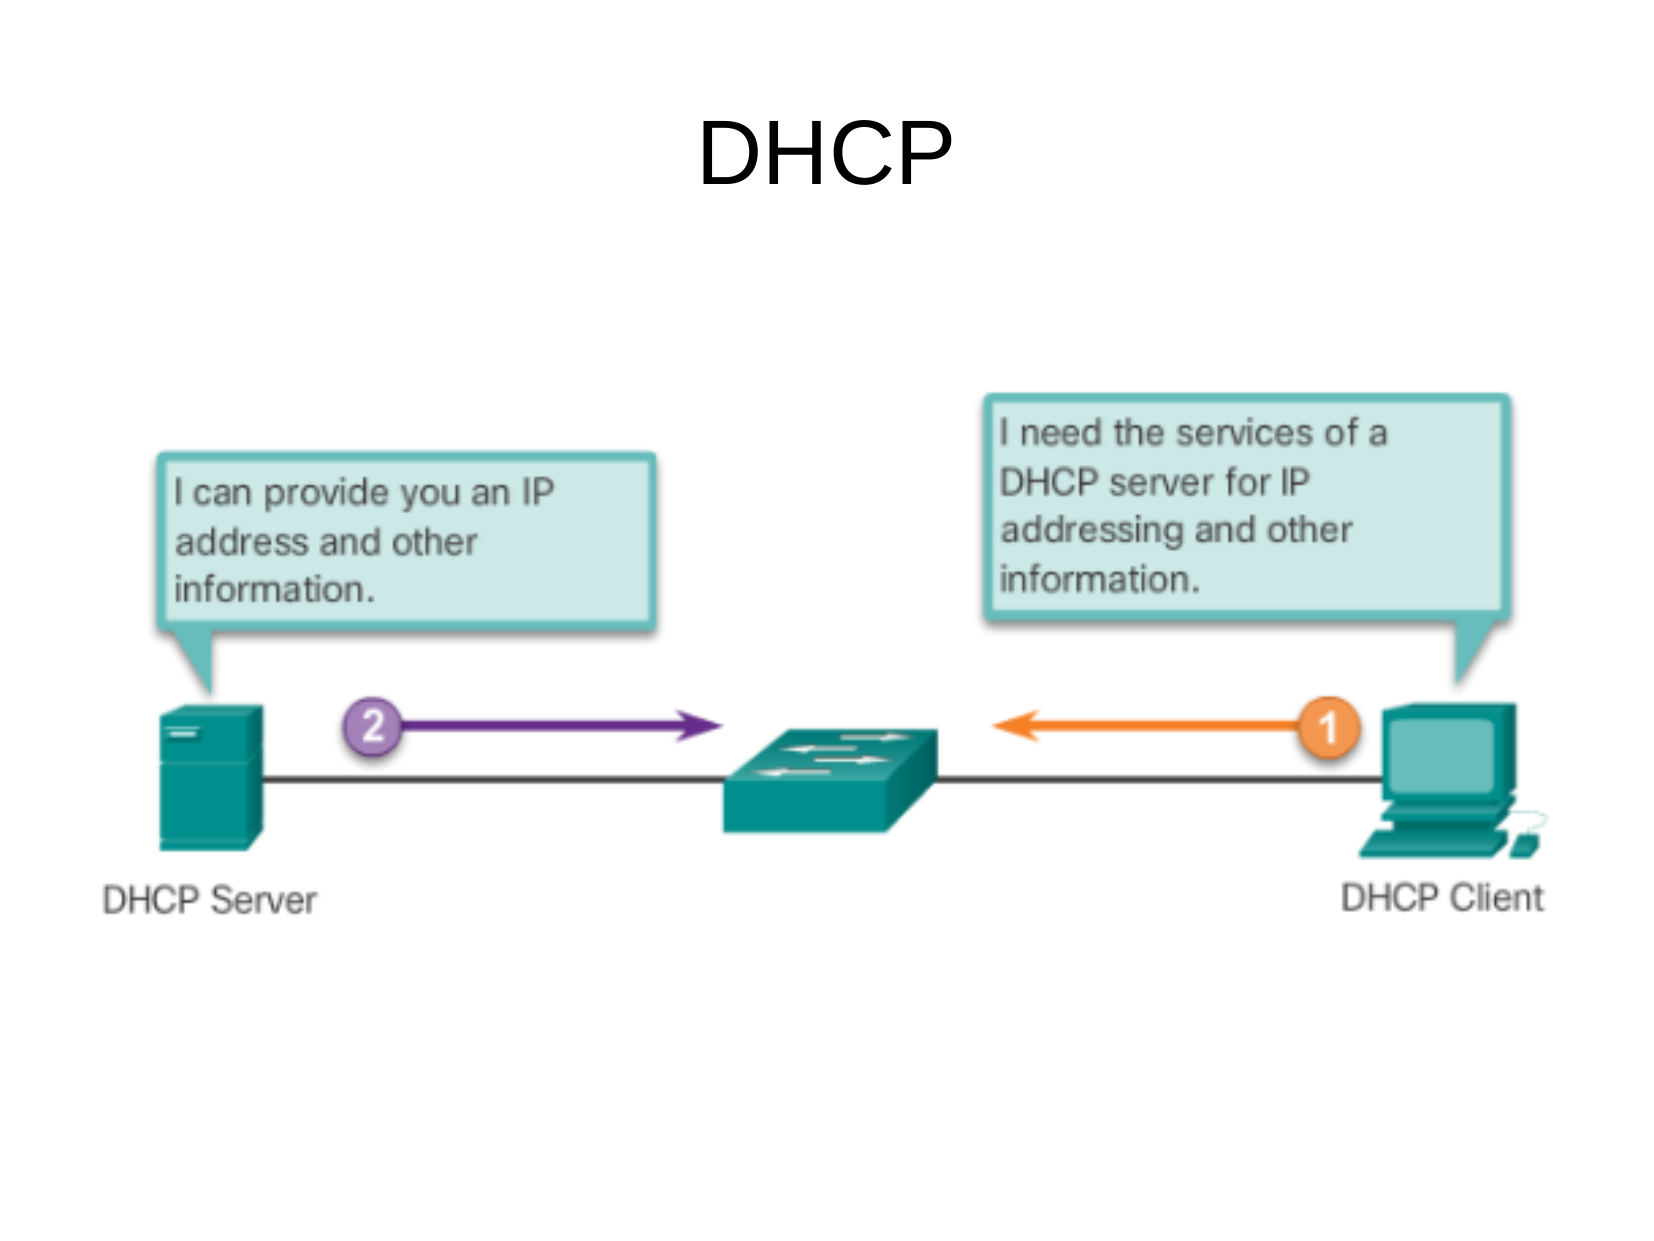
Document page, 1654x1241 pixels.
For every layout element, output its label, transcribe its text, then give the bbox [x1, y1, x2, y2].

title DHCP [82, 49, 1571, 257]
picture [82, 361, 1571, 939]
